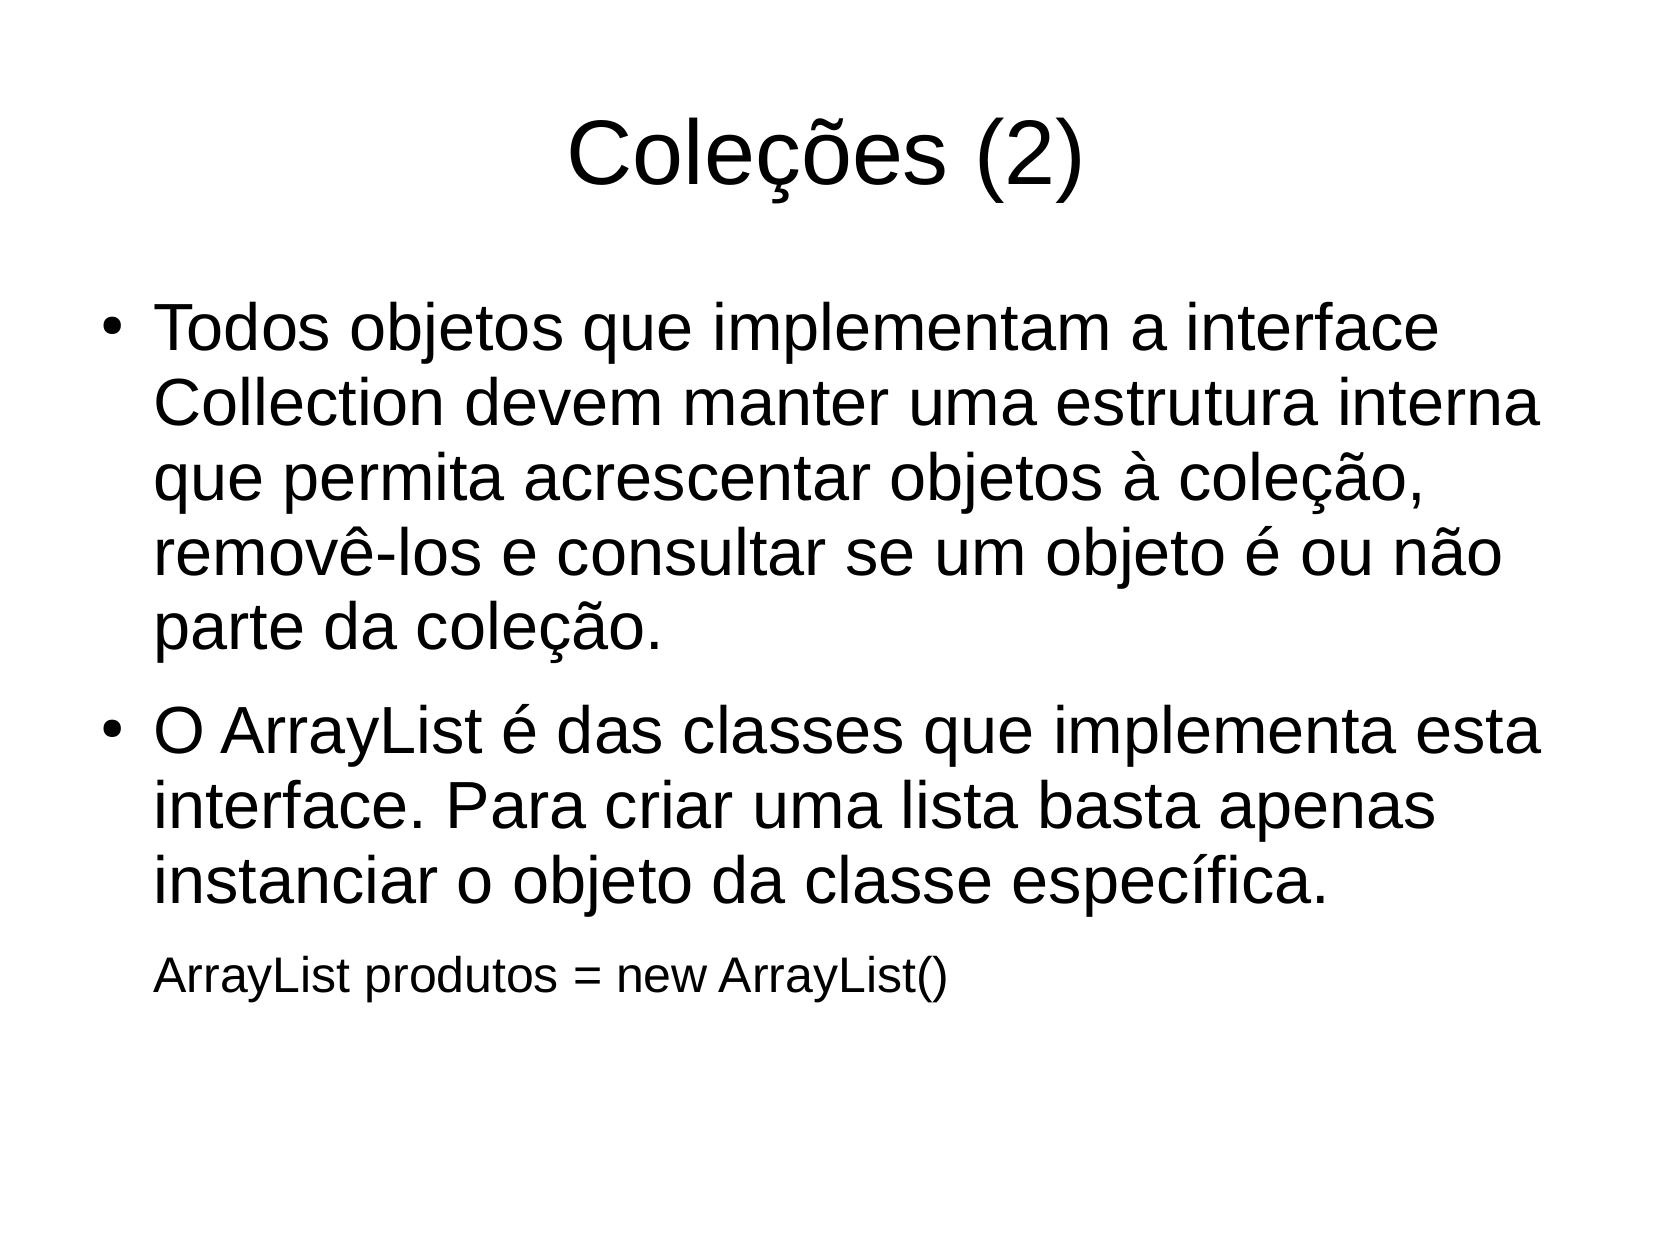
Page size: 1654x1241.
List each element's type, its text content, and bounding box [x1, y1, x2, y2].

title Coleções (2) [82, 49, 1571, 257]
list Todos objetos que implementam a interface Collection devem manter uma estrutura interna que permita acrescentar objetos à coleção, removê-los e consultar se um objeto é ou não parte da coleção. O ArrayList é das classes que implementa esta interface. Para criar uma lista basta apenas instanciar o objeto da classe específica. ArrayList produtos = new ArrayList() [82, 290, 1571, 1010]
